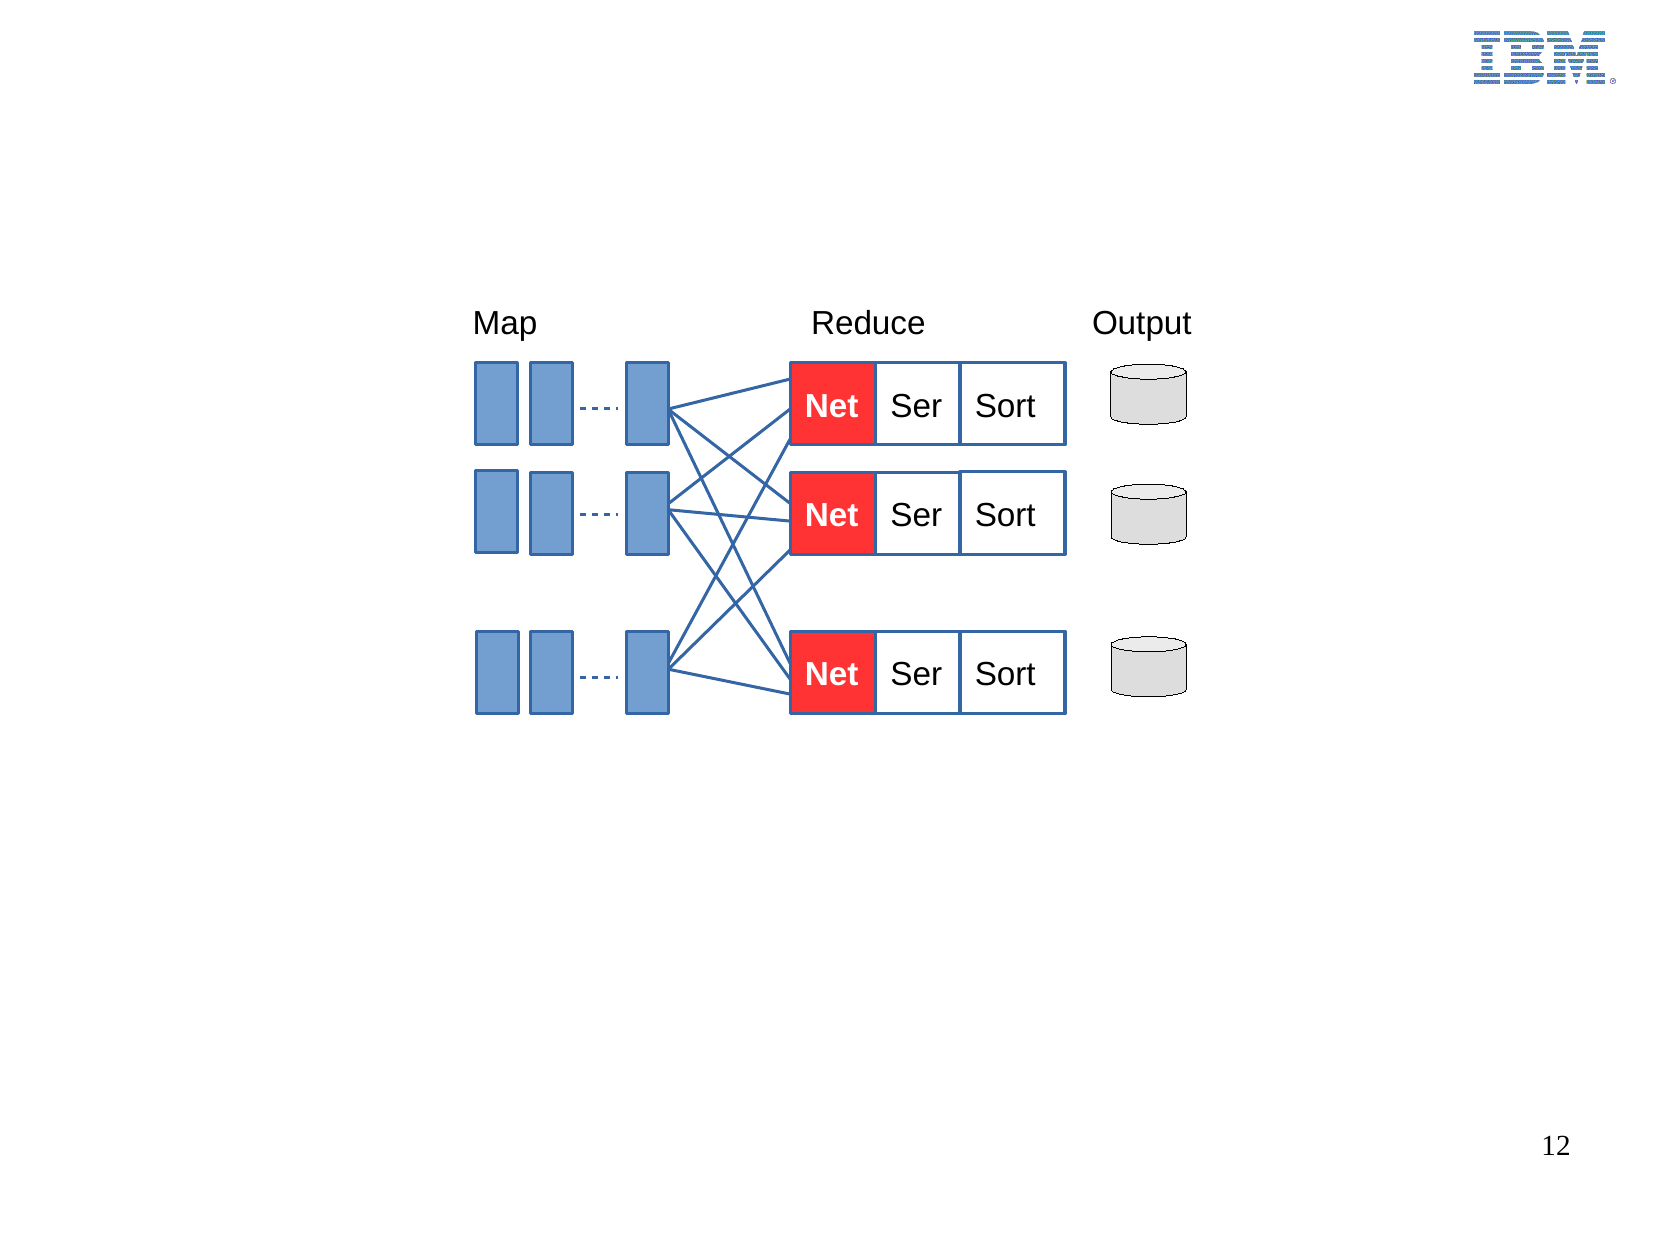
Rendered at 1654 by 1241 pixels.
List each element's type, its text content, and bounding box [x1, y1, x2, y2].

text_box Net [790, 631, 875, 714]
text_box Sort [960, 631, 1066, 714]
text_box [1111, 645, 1187, 697]
text_box [475, 470, 518, 553]
text_box Reduce [737, 296, 999, 353]
text_box Ser [875, 472, 960, 555]
text_box [1110, 372, 1187, 425]
text_box Ser [875, 631, 960, 714]
text_box Sort [960, 471, 1066, 555]
text_box Ser [875, 362, 960, 445]
text_box [530, 631, 573, 714]
text_box [530, 362, 573, 445]
text_box [1111, 492, 1187, 545]
picture [1440, 0, 1654, 127]
text_box [626, 631, 669, 714]
text_box [626, 472, 669, 555]
text_box Net [790, 362, 875, 445]
text_box Sort [960, 362, 1066, 445]
text_box Output [1075, 296, 1209, 353]
text_box [475, 362, 518, 445]
text_box Map [457, 296, 705, 356]
text_box Net [790, 472, 875, 555]
text_box [530, 472, 573, 555]
text_box [476, 631, 519, 714]
text_box [626, 362, 669, 445]
